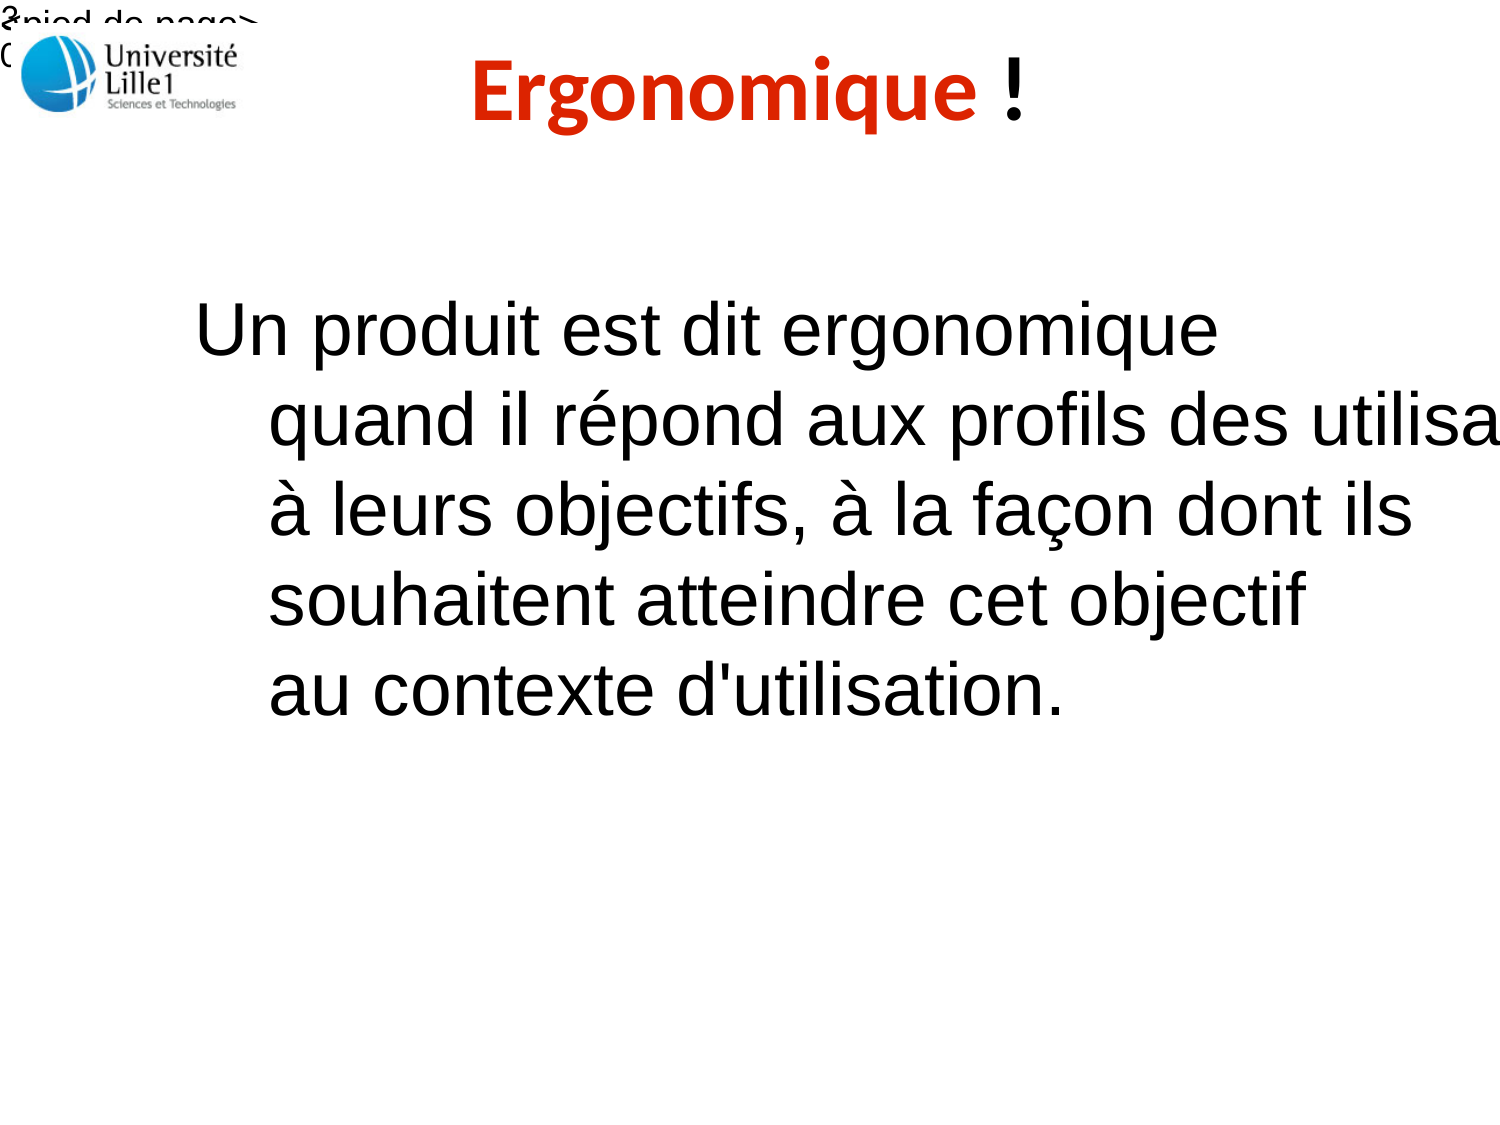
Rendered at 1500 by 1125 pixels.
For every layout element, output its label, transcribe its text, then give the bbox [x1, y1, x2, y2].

text_box Ergonomique ! [74, 45, 1425, 233]
picture [11, 23, 260, 118]
text_box Un produit est dit ergonomique quand il répond aux profils des utilisateurs, à leurs objectifs, à la façon dont ils souhaitent atteindre cet objectif au contexte d'utilisation. [106, 227, 1500, 945]
